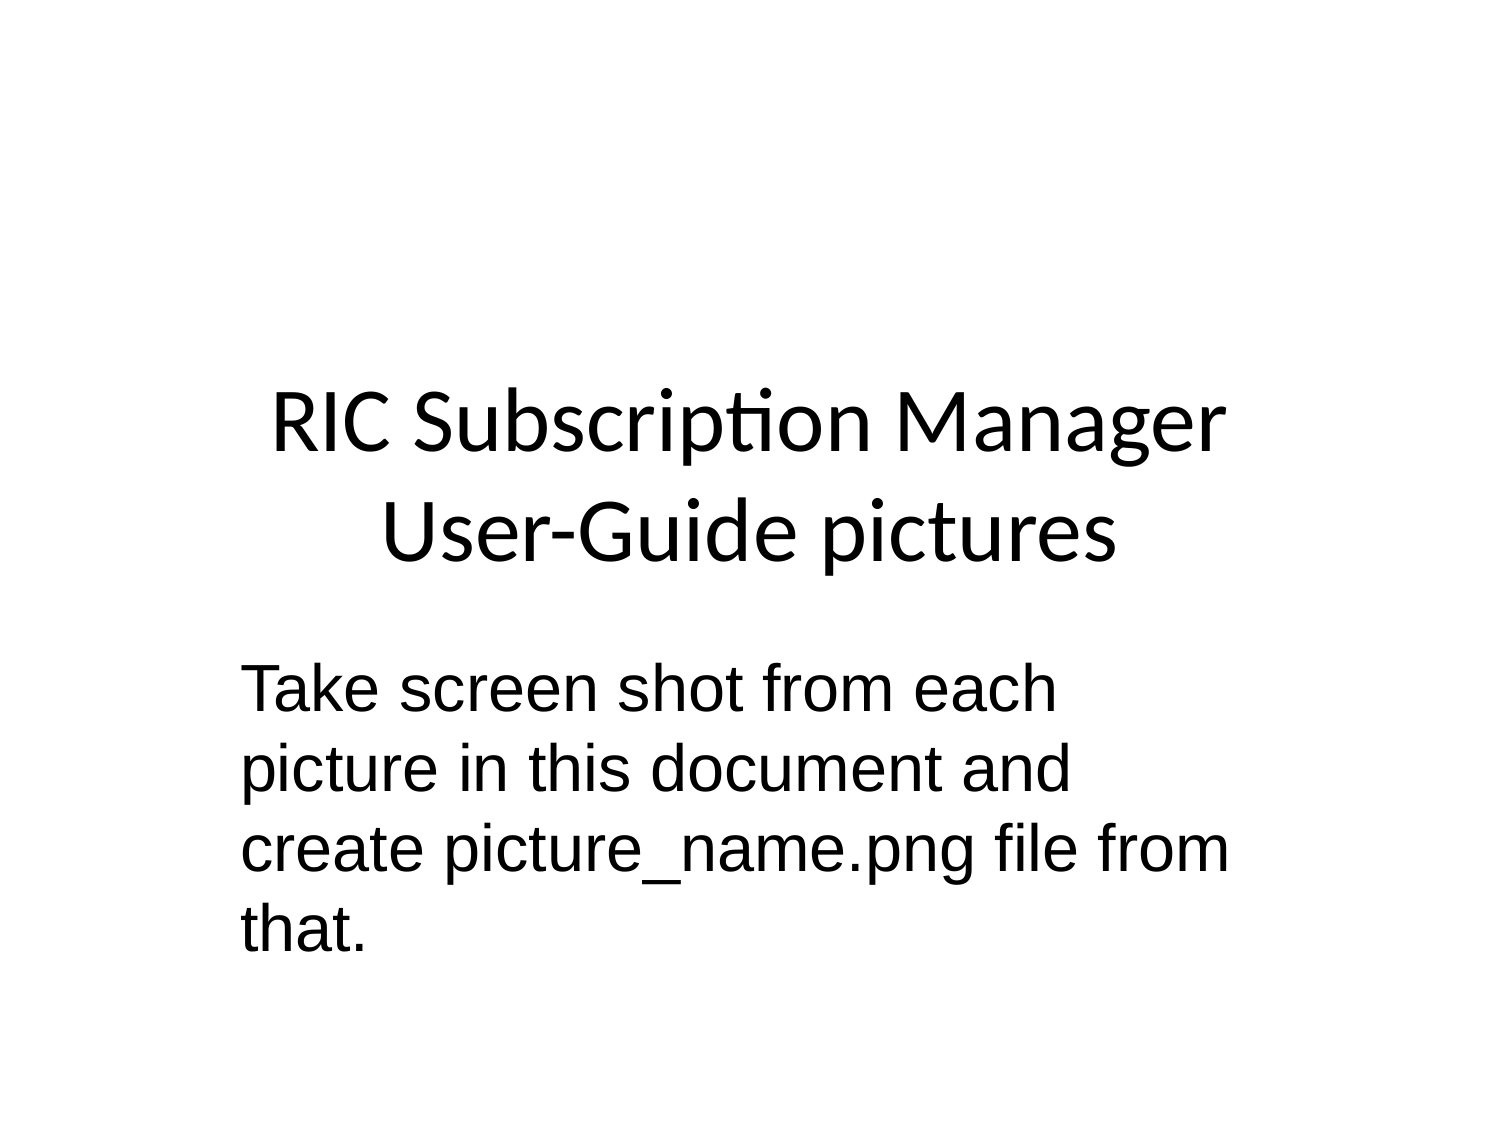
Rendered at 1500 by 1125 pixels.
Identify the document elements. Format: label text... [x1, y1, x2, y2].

subtitle Take screen shot from each picture in this document and create picture_name.png file from that. [225, 637, 1275, 925]
title RIC Subscription Manager User-Guide pictures [112, 349, 1388, 591]
